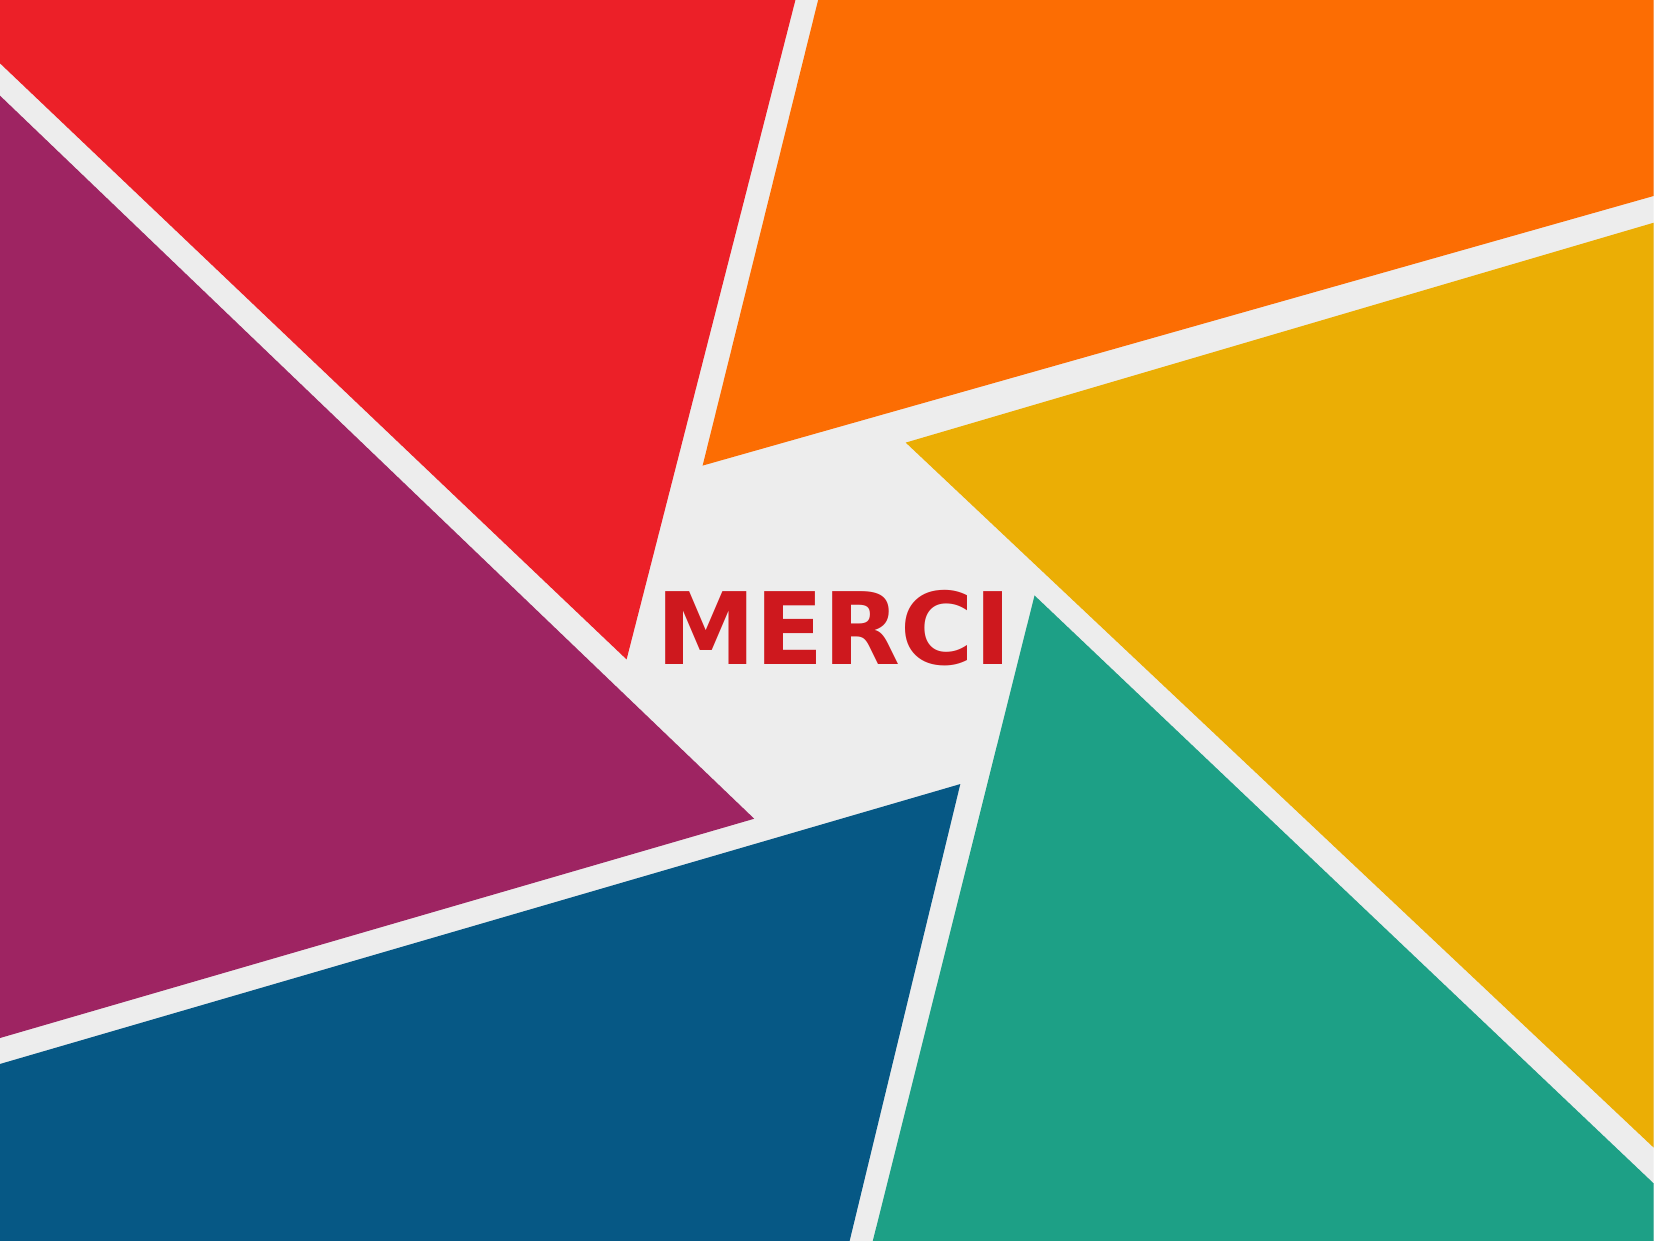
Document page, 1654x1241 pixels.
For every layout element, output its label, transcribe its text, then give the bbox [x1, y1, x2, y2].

list MERCI [623, 571, 1045, 718]
